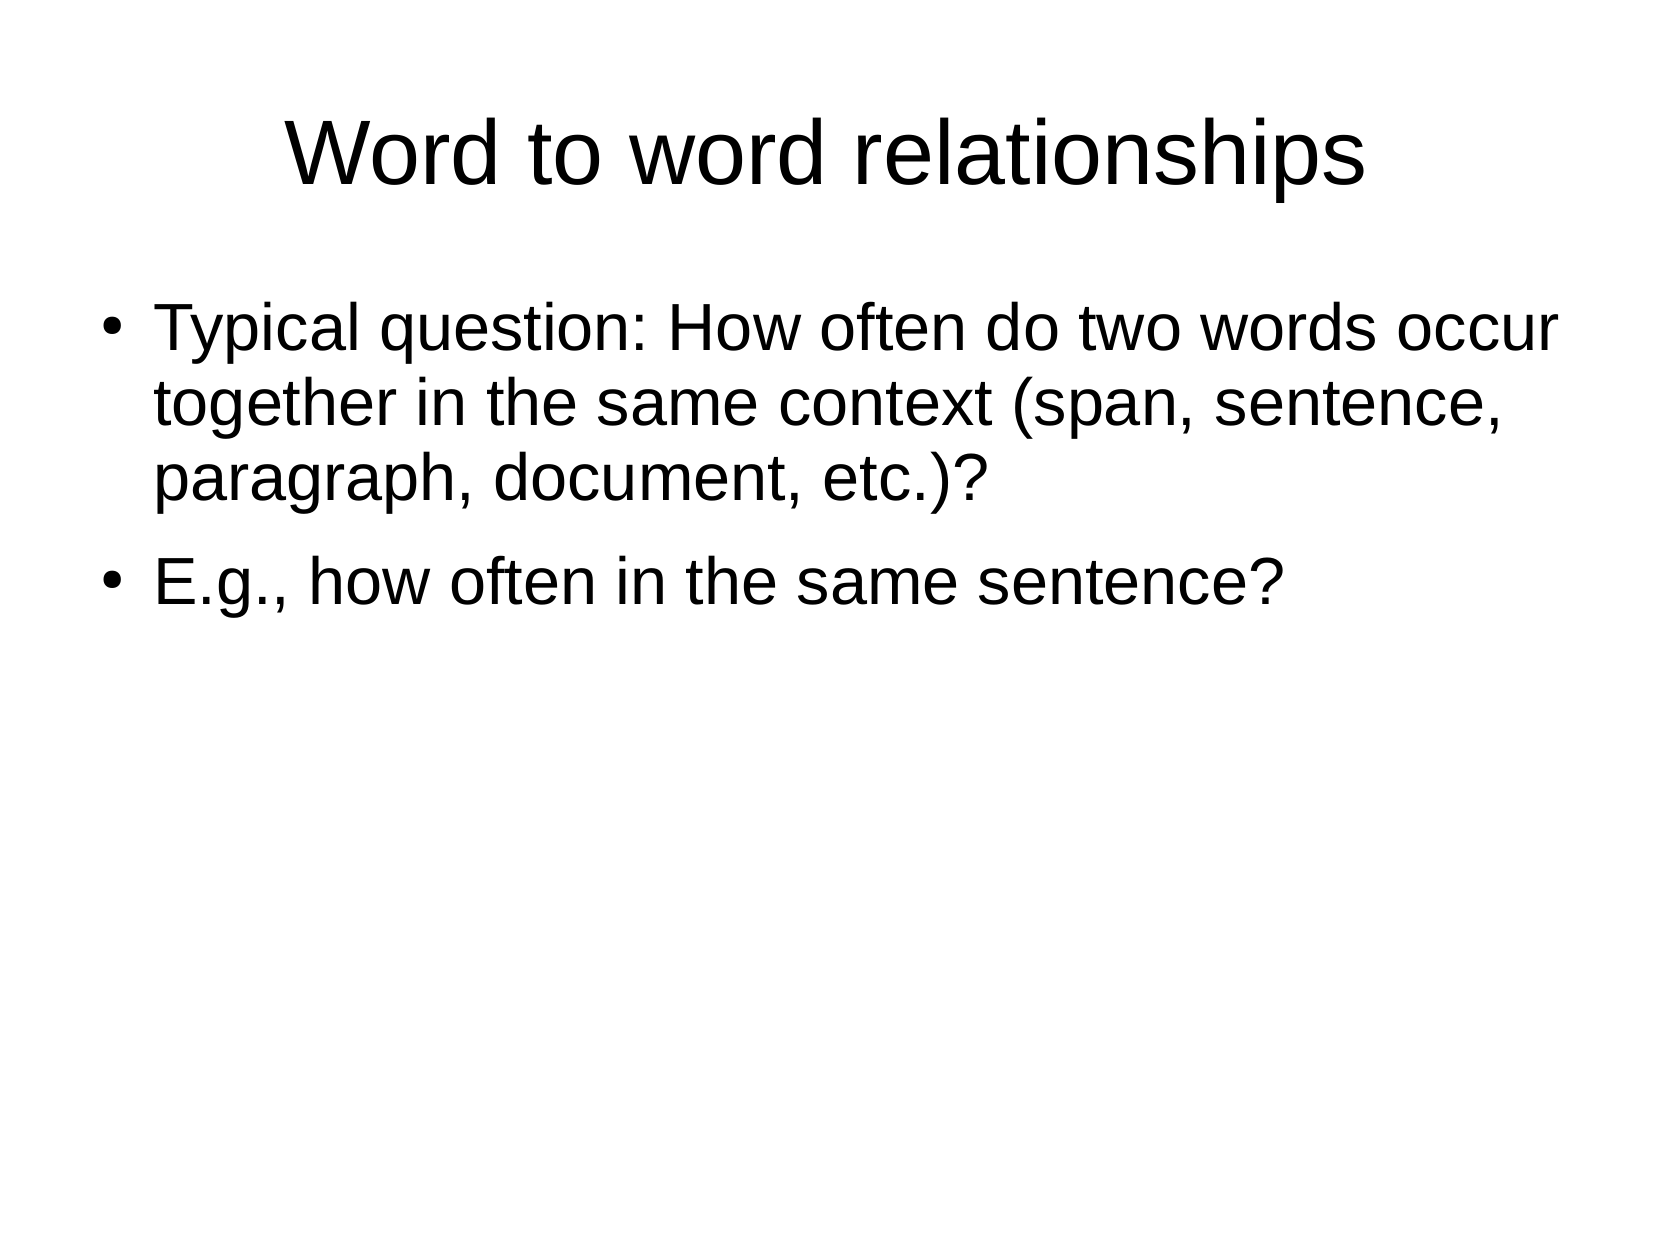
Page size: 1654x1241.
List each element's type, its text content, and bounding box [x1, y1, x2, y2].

list Typical question: How often do two words occur together in the same context (span, sentence, paragraph, document, etc.)? E.g., how often in the same sentence? [82, 290, 1571, 1010]
title Word to word relationships [82, 49, 1571, 257]
